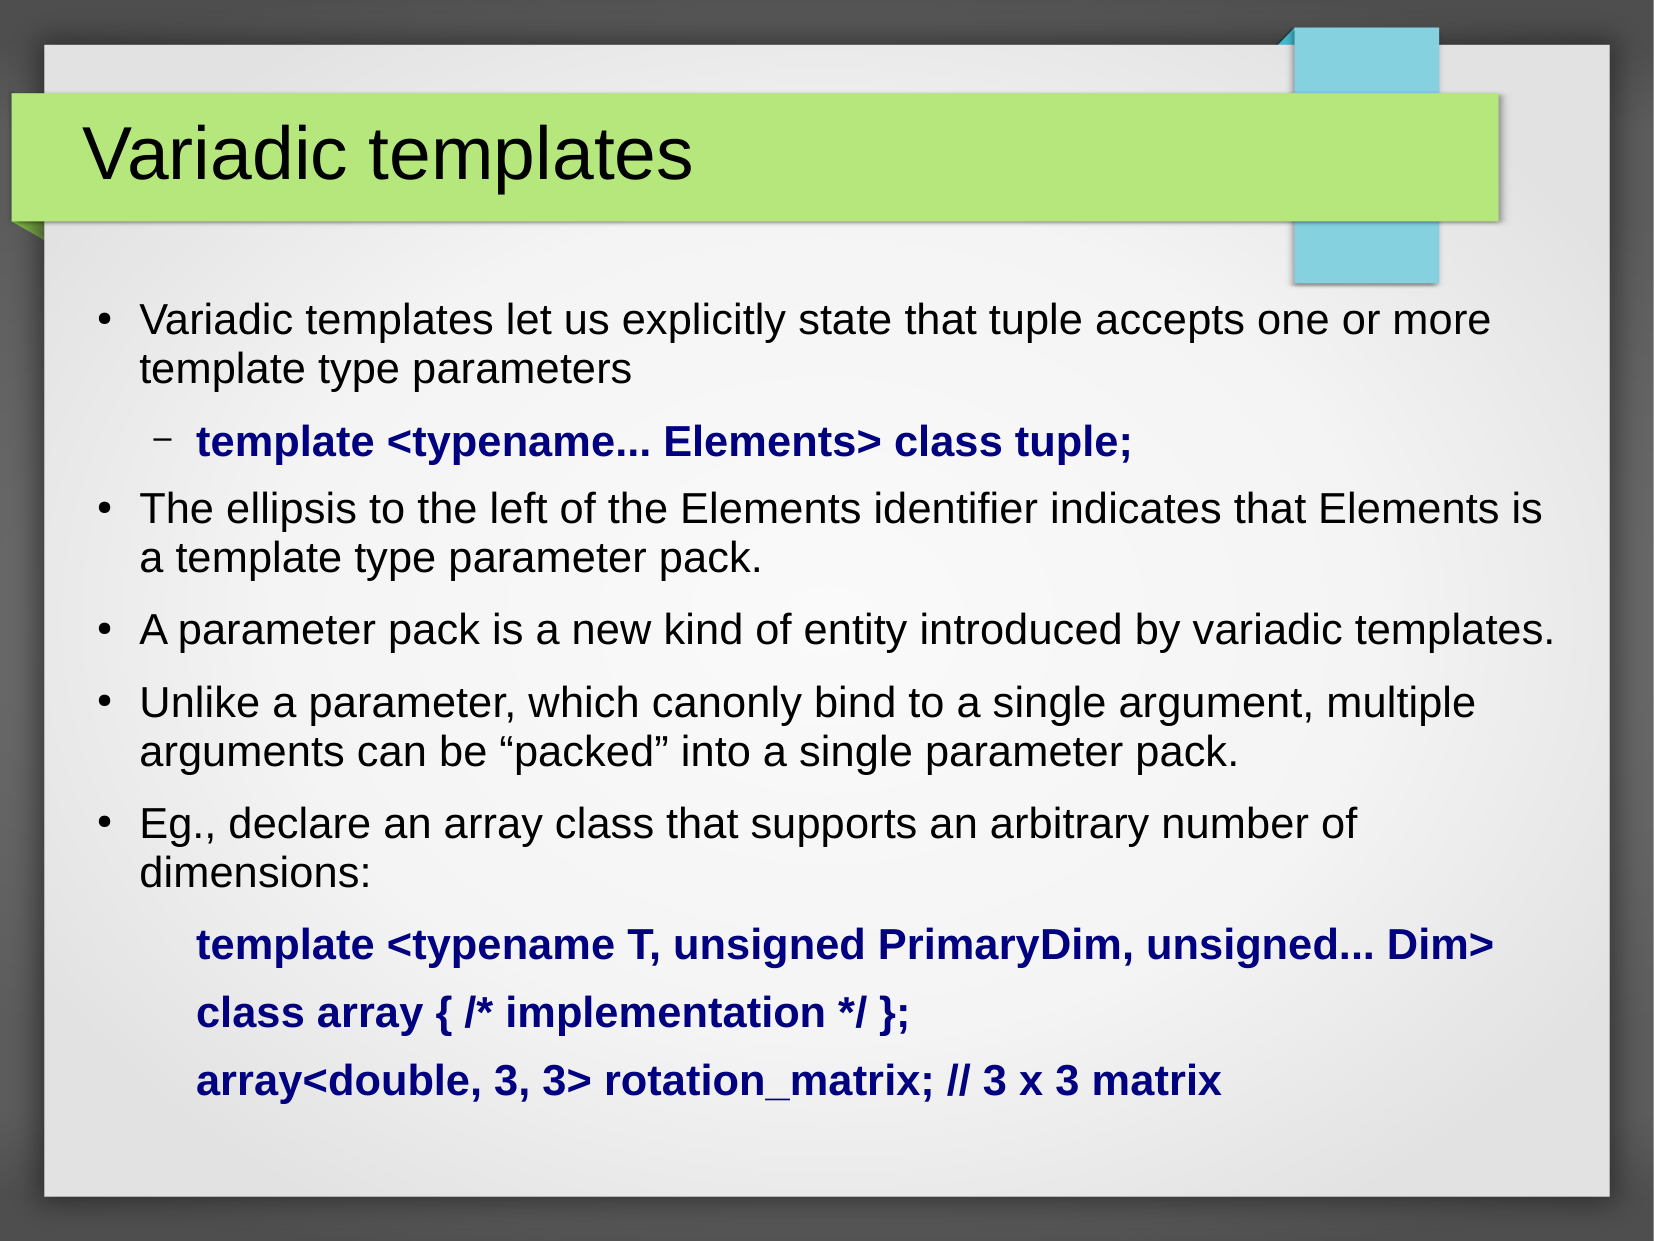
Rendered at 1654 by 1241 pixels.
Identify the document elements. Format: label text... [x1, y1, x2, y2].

picture [0, 0, 1654, 1241]
list Variadic templates let us explicitly state that tuple accepts one or more template type parameters template <typename... Elements> class tuple; The ellipsis to the left of the Elements identifier indicates that Elements is a template type parameter pack. A parameter pack is a new kind of entity introduced by variadic templates. Unlike a parameter, which canonly bind to a single argument, multiple arguments can be “packed” into a single parameter pack. Eg., declare an array class that supports an arbitrary number of dimensions: template <typename T, unsigned PrimaryDim, unsigned... Dim> class array { /* implementation */ }; array<double, 3, 3> rotation_matrix; // 3 x 3 matrix [82, 295, 1571, 1130]
title Variadic templates [82, 94, 1264, 213]
